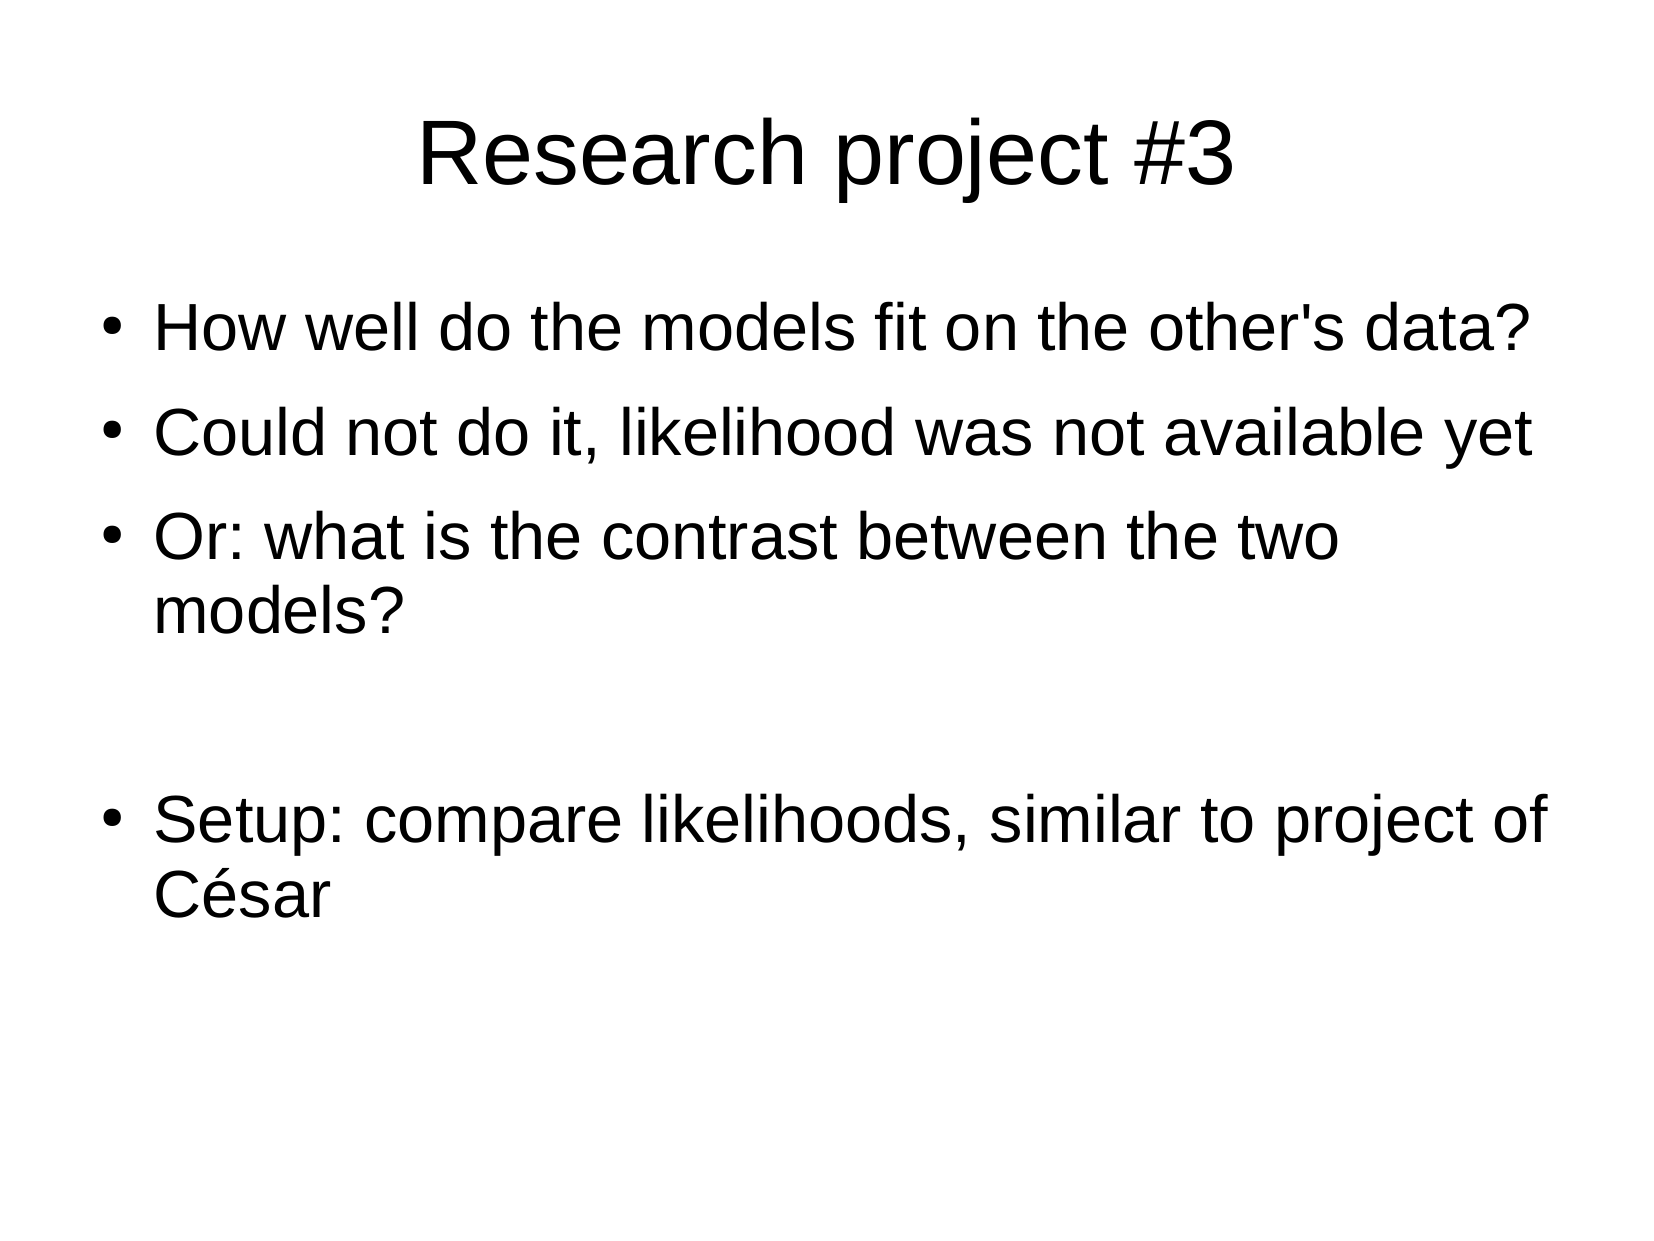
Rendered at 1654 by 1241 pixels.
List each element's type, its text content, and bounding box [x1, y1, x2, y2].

list How well do the models fit on the other's data? Could not do it, likelihood was not available yet Or: what is the contrast between the two models? Setup: compare likelihoods, similar to project of César [82, 290, 1571, 1010]
title Research project #3 [82, 49, 1571, 257]
